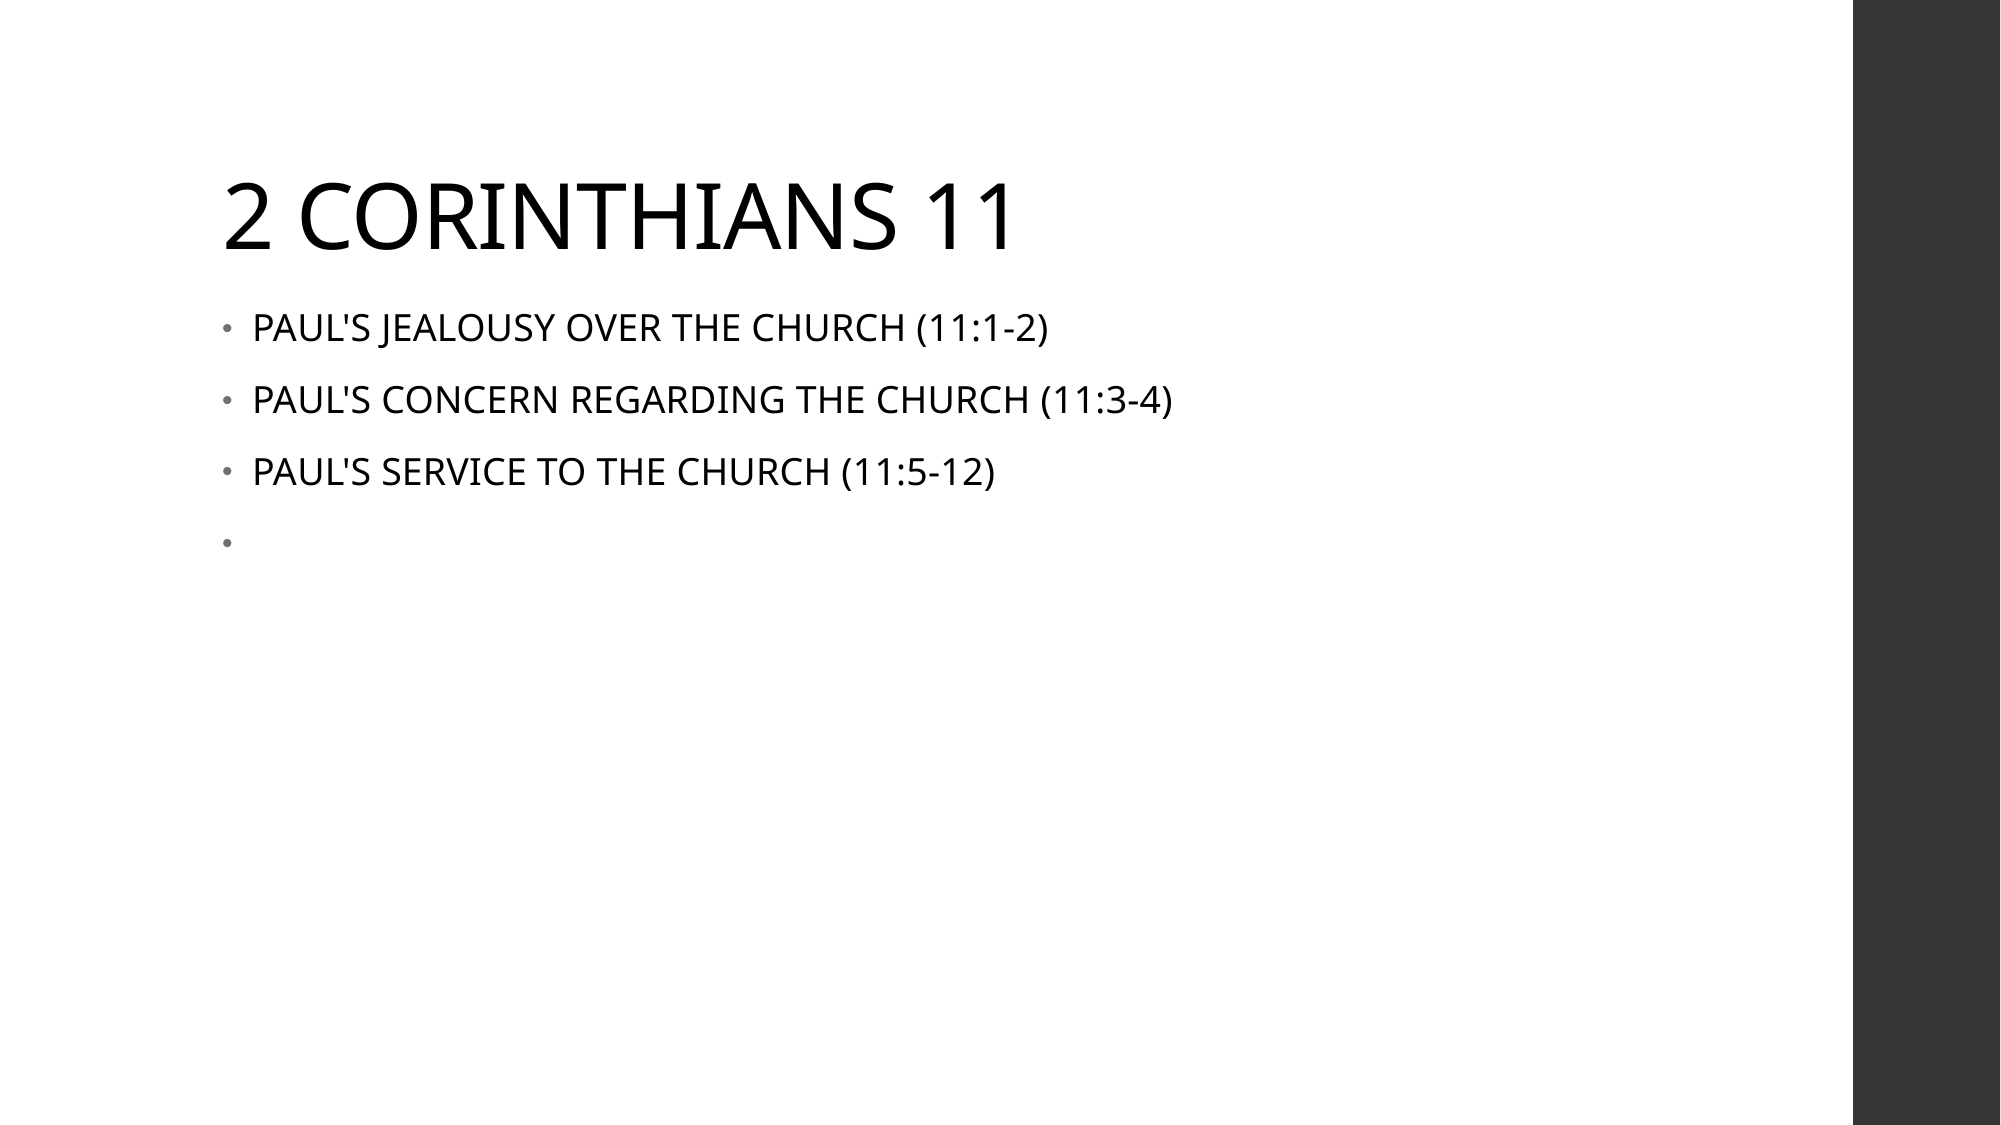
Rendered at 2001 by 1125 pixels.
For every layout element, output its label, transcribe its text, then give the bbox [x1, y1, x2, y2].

list PAUL'S JEALOUSY OVER THE CHURCH (11:1-2) PAUL'S CONCERN REGARDING THE CHURCH (11:3-4) PAUL'S SERVICE TO THE CHURCH (11:5-12) [206, 299, 1617, 1014]
title 2 CORINTHIANS 11 [206, 60, 1797, 278]
